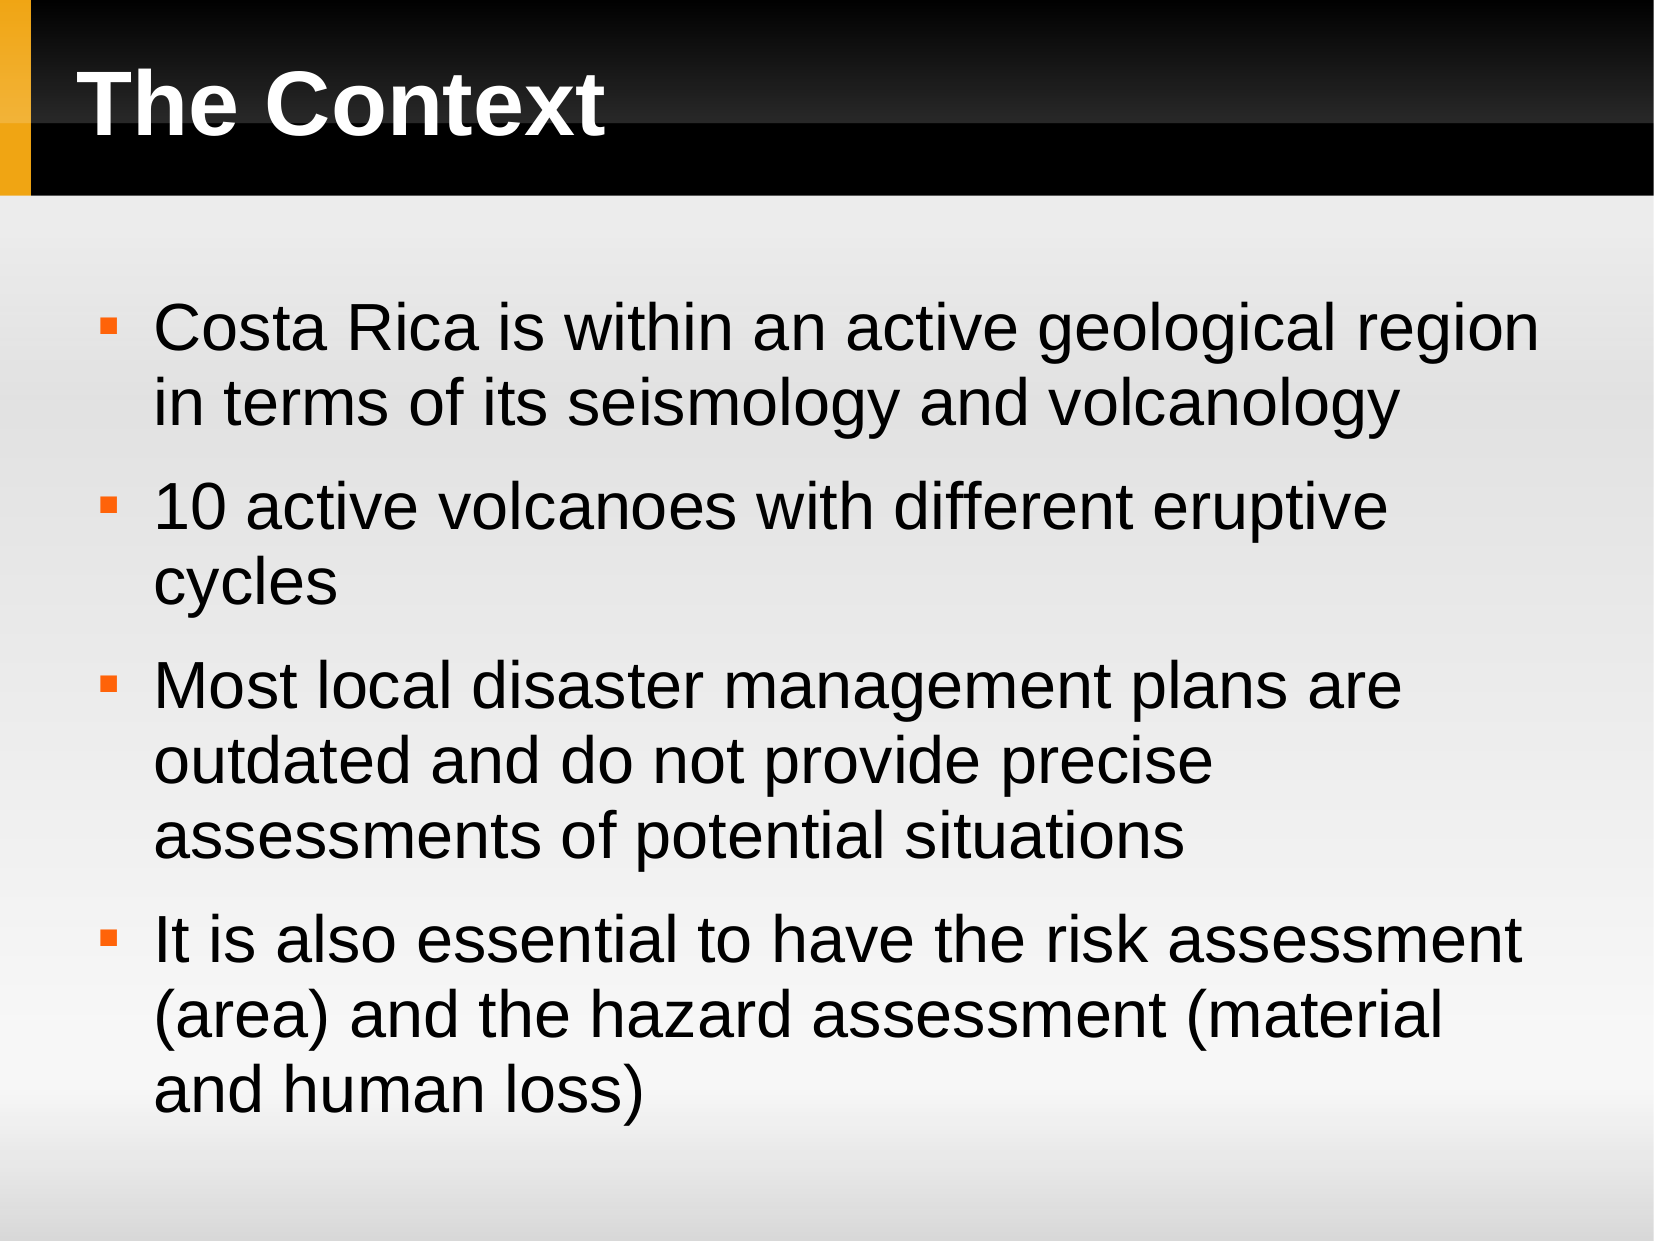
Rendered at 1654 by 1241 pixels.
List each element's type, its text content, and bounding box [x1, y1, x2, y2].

list Costa Rica is within an active geological region in terms of its seismology and volcanology 10 active volcanoes with different eruptive cycles Most local disaster management plans are outdated and do not provide precise assessments of potential situations It is also essential to have the risk assessment (area) and the hazard assessment (material and human loss) [82, 290, 1571, 1127]
picture [0, 0, 1654, 1241]
title The Context [76, 0, 1565, 208]
